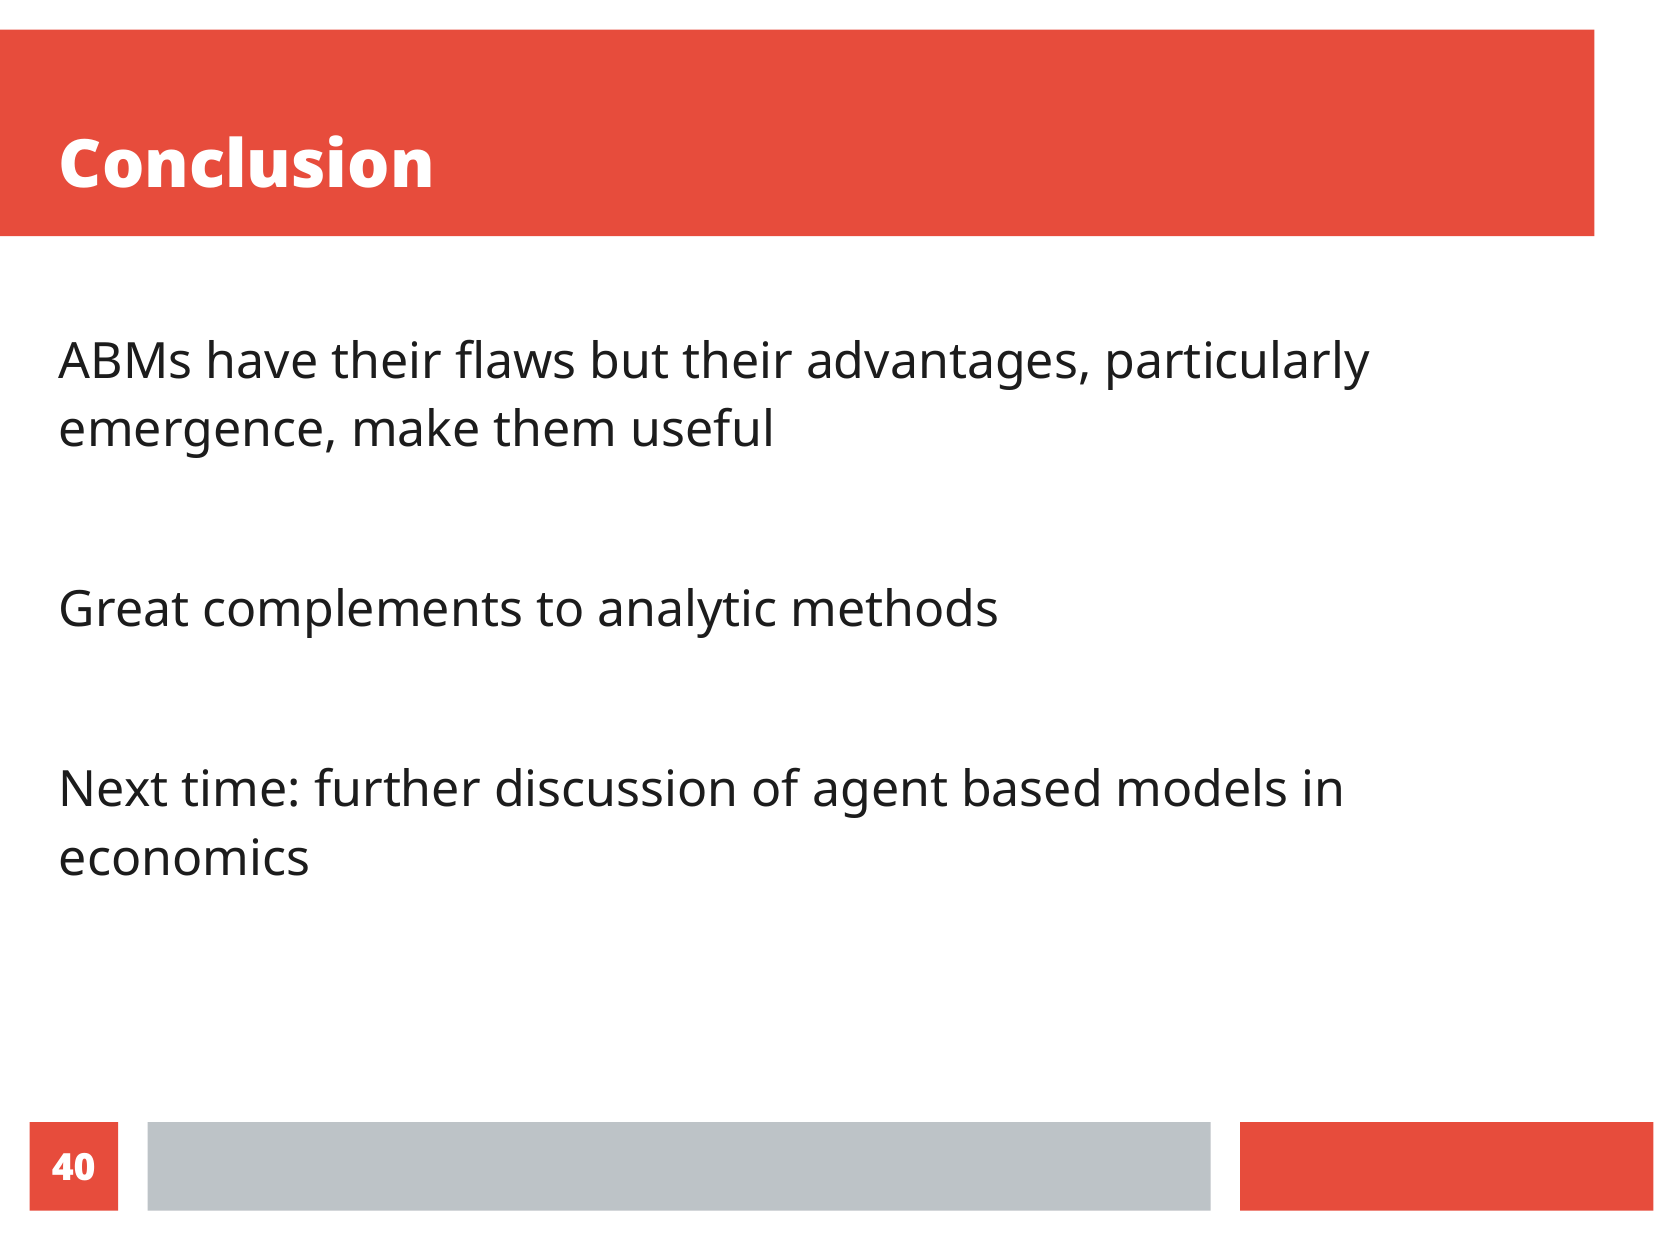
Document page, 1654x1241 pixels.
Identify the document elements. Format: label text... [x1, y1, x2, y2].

title Conclusion [59, 59, 1595, 207]
list ABMs have their flaws but their advantages, particularly emergence, make them useful Great complements to analytic methods Next time: further discussion of agent based models in economics [59, 324, 1565, 1093]
